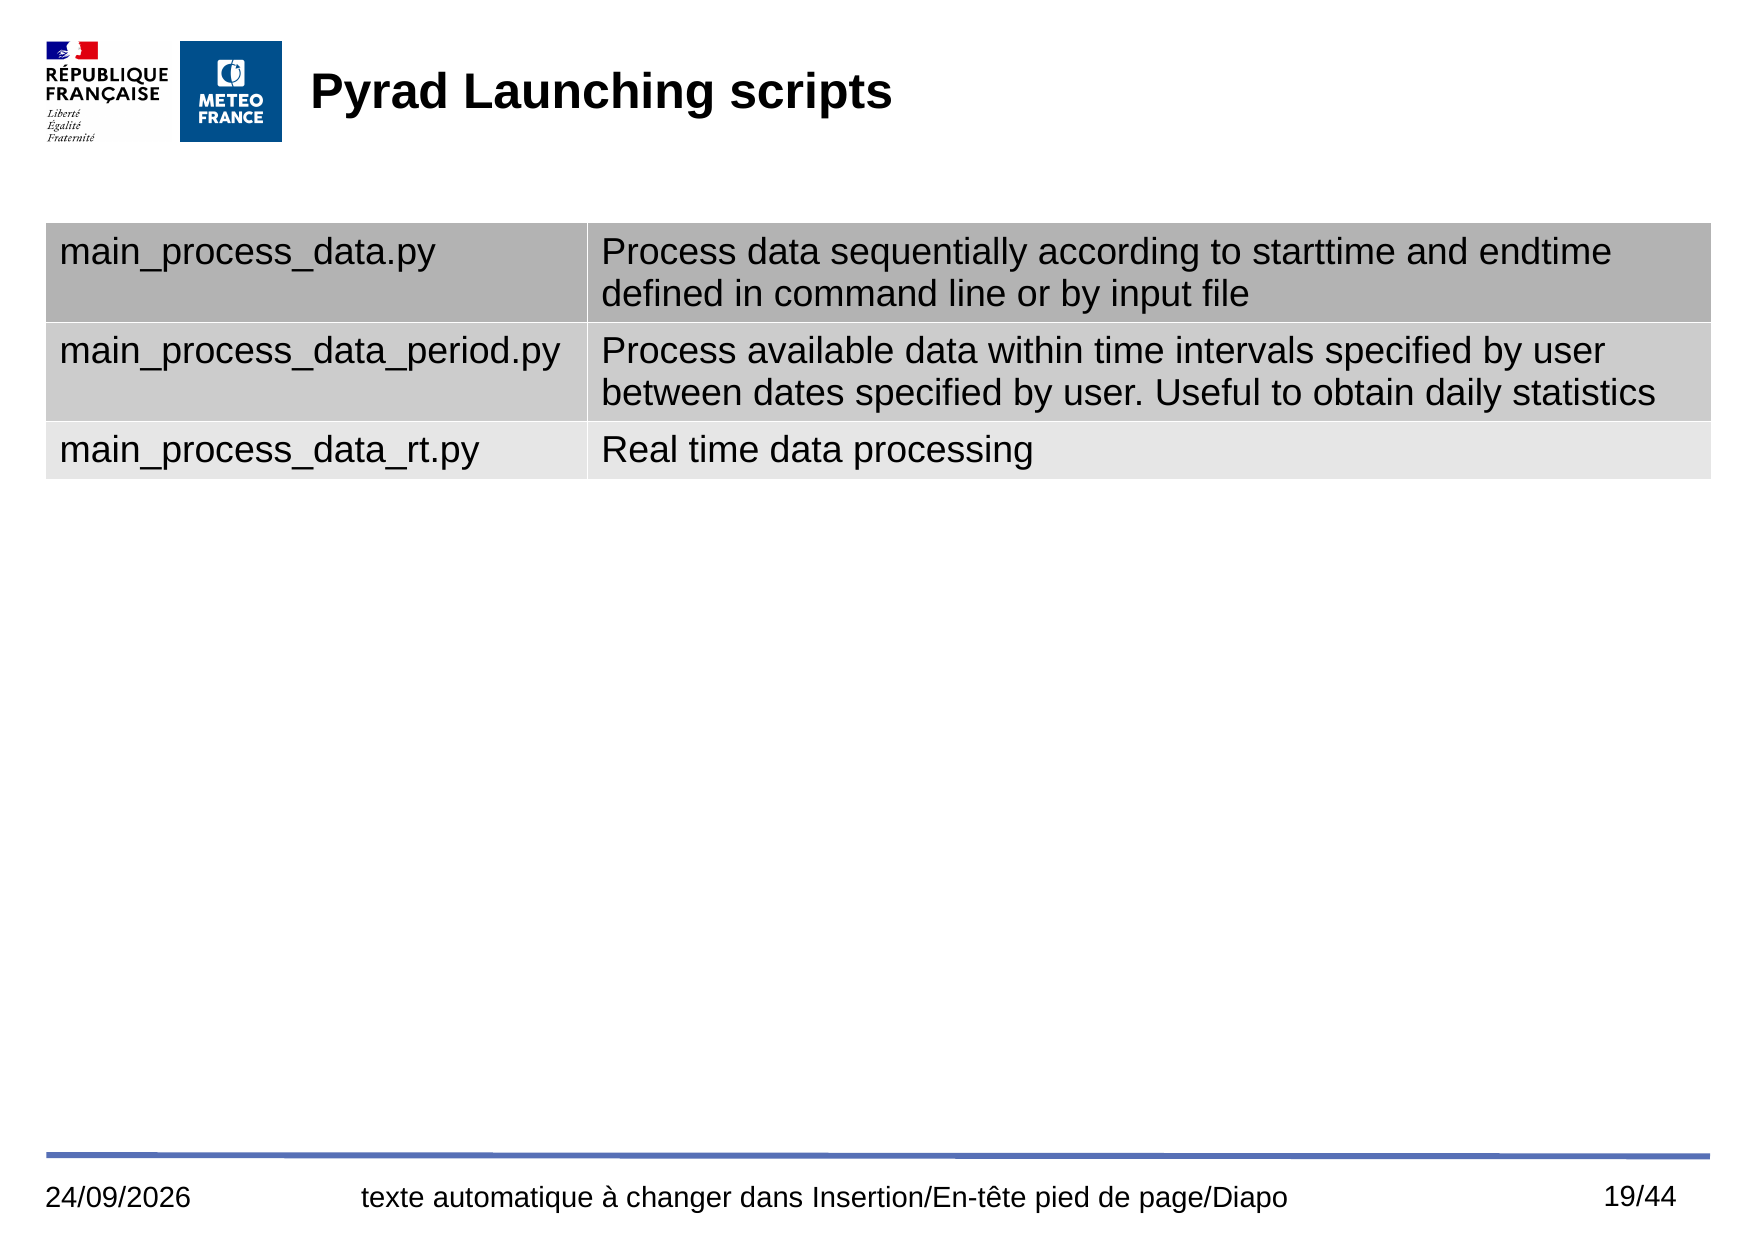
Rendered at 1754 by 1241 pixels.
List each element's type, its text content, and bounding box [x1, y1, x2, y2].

table_header main_process_data.py [46, 223, 587, 322]
picture [46, 41, 172, 142]
picture [180, 41, 282, 142]
table_cell Real time data processing [588, 422, 1711, 479]
title Pyrad Launching scripts [310, 40, 1697, 142]
table_cell main_process_data_rt.py [46, 422, 587, 479]
table_header Process data sequentially according to starttime and endtime defined in command line or by input file [588, 223, 1711, 322]
table_cell main_process_data_period.py [46, 323, 587, 421]
table_cell Process available data within time intervals specified by user between dates specified by user. Useful to obtain daily statistics [588, 323, 1711, 421]
